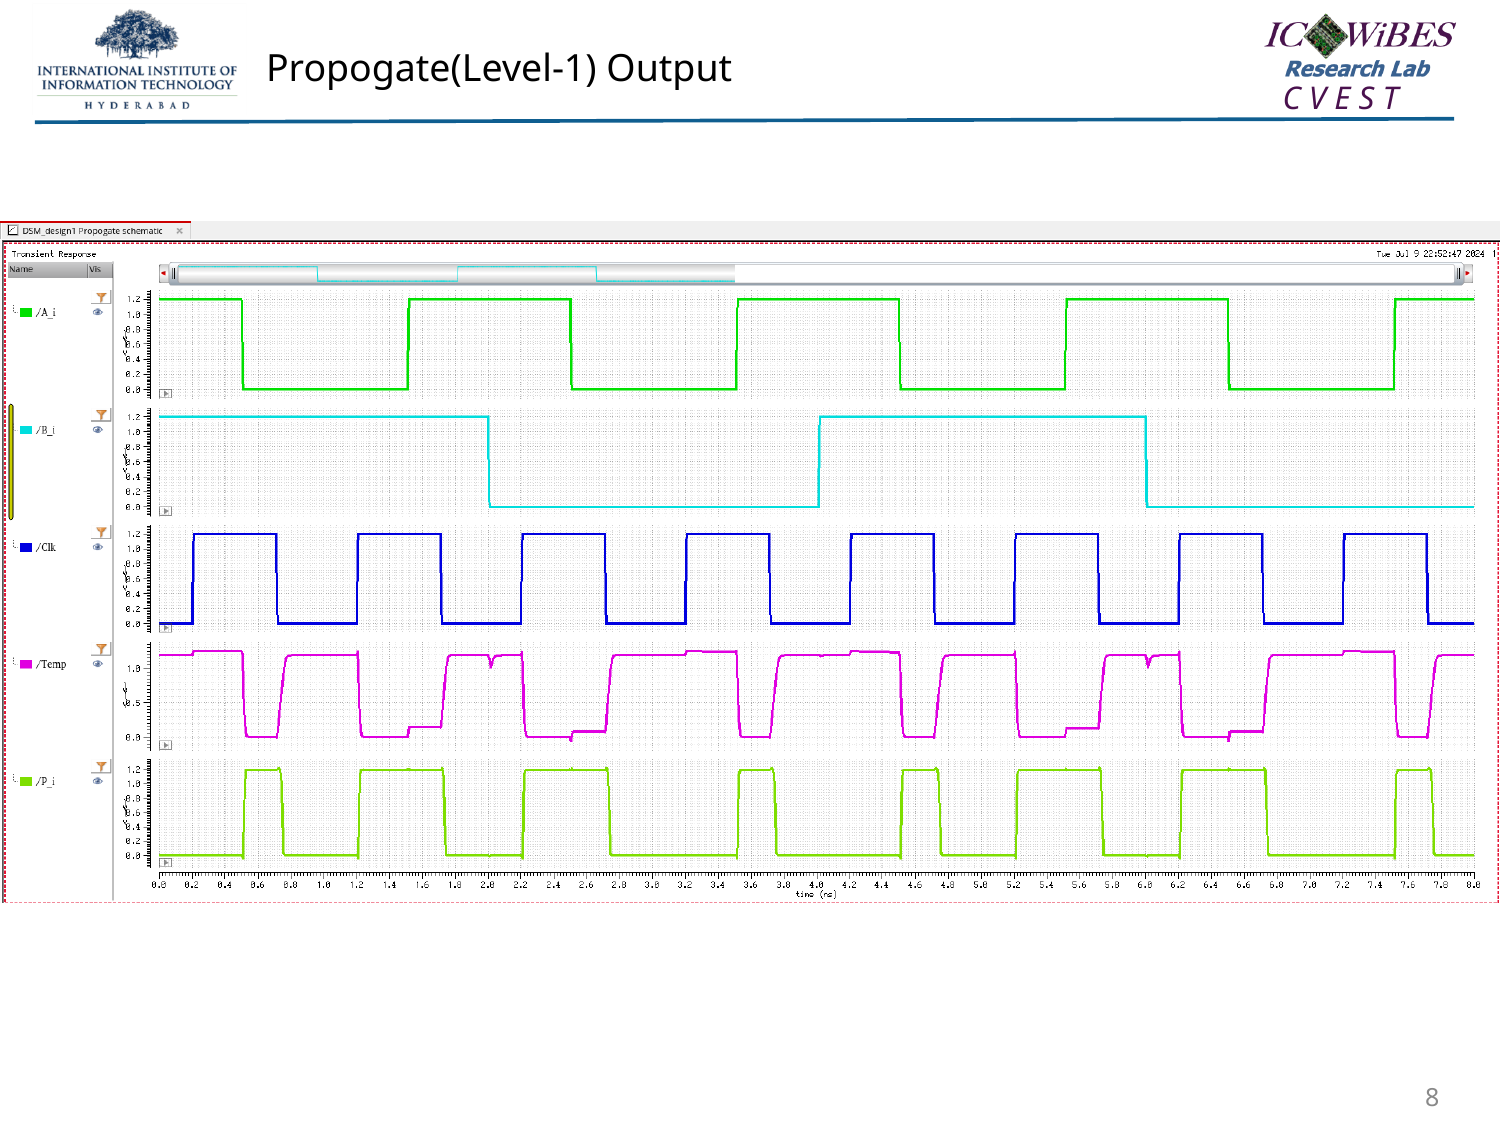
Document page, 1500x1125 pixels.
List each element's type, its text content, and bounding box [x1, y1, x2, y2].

picture [1261, 12, 1458, 82]
slide_number <number> [1329, 1074, 1455, 1123]
title Propogate(Level-1) Output [251, 23, 1195, 110]
picture [31, 2, 247, 115]
picture [0, 221, 1500, 903]
